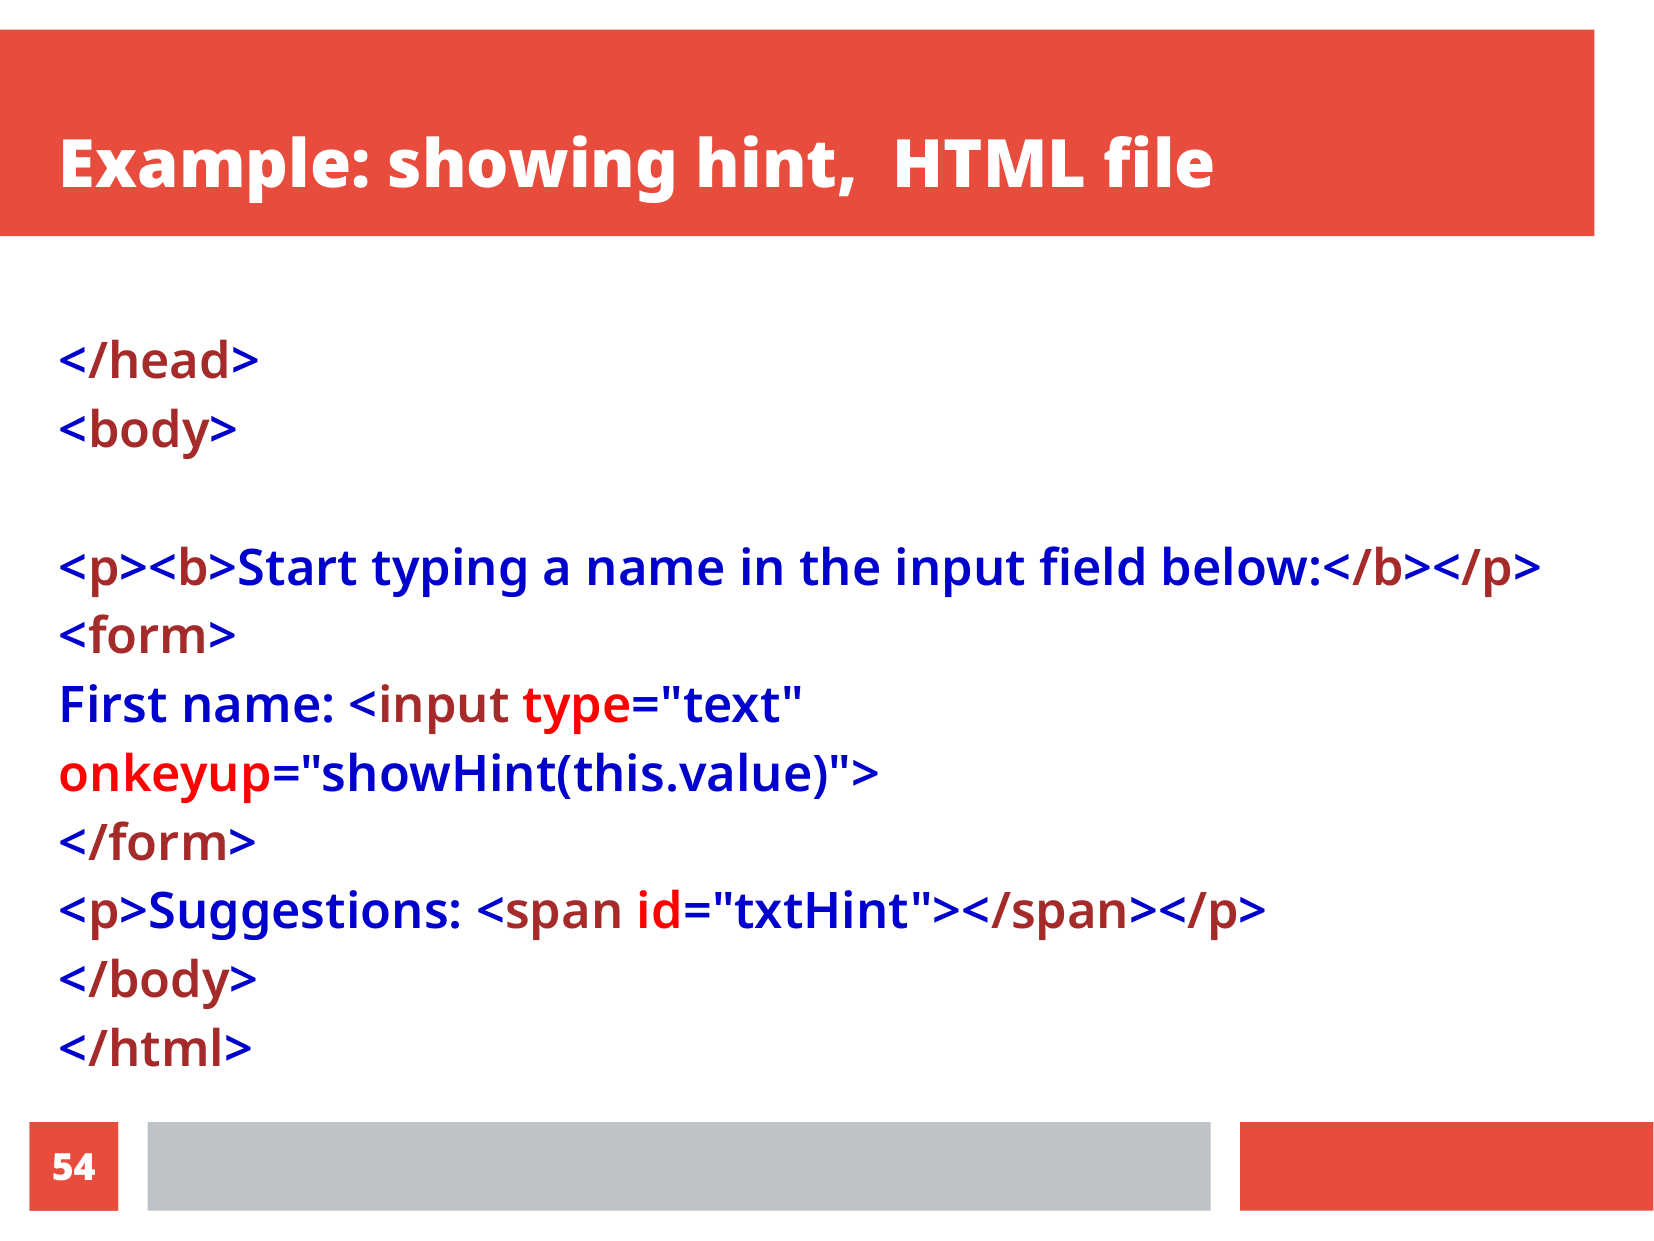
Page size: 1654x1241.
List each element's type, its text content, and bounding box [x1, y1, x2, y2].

list </head> <body> <p><b>Start typing a name in the input field below:</b></p> <form> First name: <input type="text" onkeyup="showHint(this.value)"> </form> <p>Suggestions: <span id="txtHint"></span></p> </body> </html> [59, 324, 1565, 1093]
title Example: showing hint, HTML file [59, 59, 1595, 207]
